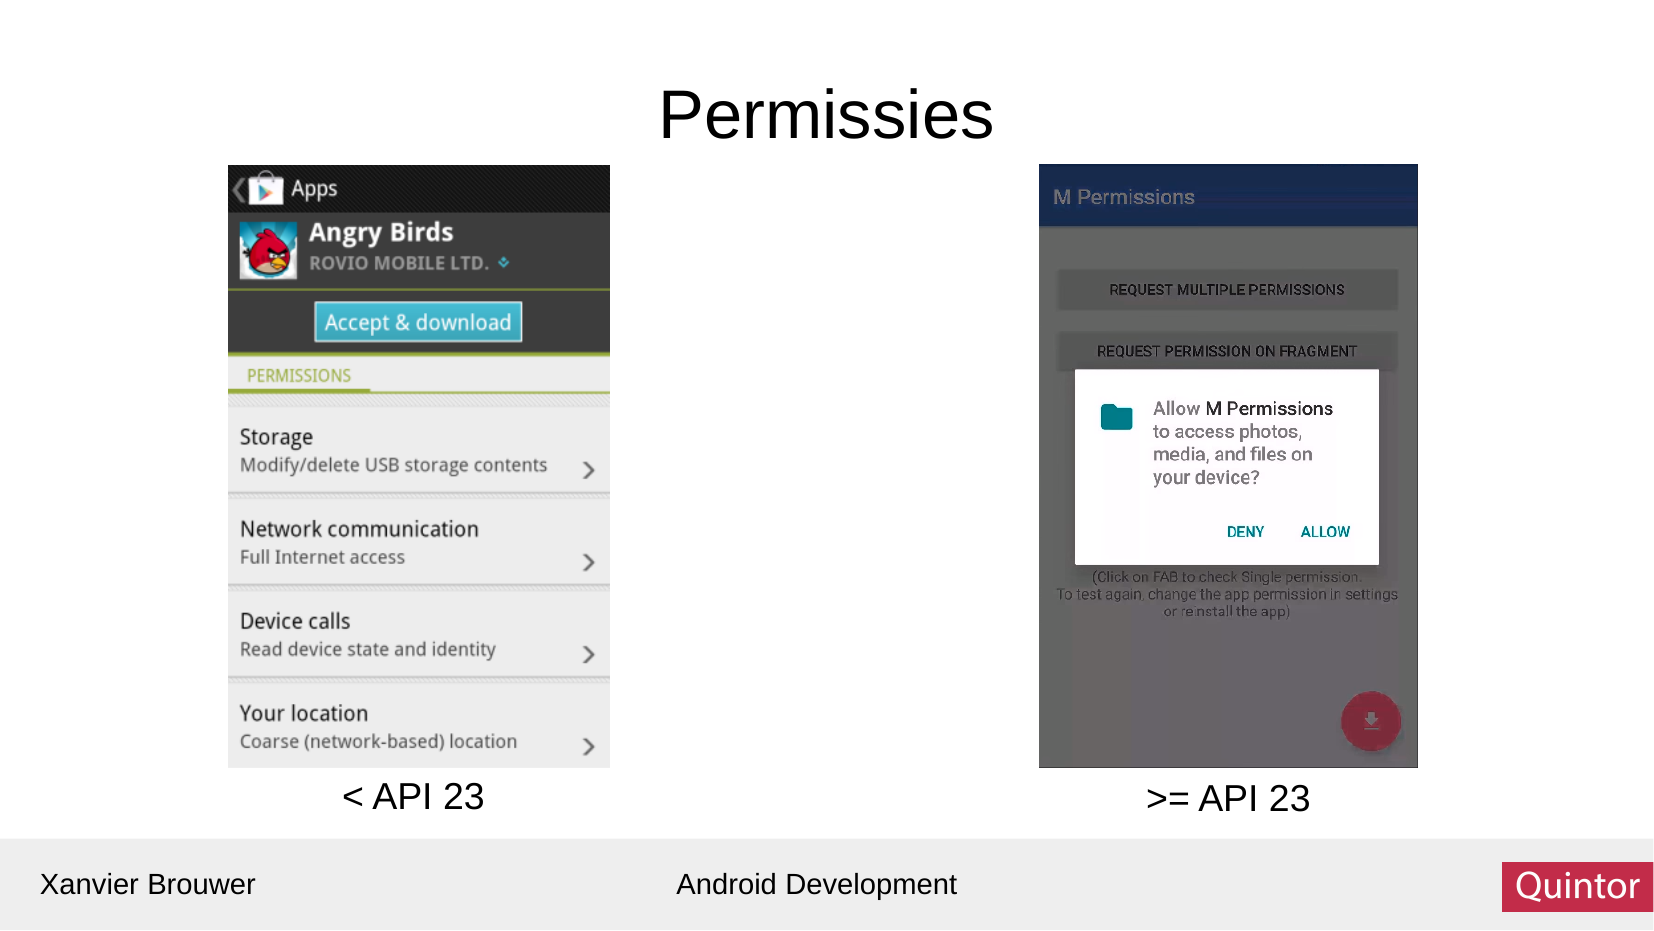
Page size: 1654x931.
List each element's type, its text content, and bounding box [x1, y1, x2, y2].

picture [228, 165, 610, 767]
text_box >= API 23 [1027, 769, 1430, 827]
title Permissies [82, 37, 1571, 193]
text_box < API 23 [212, 767, 615, 825]
picture [1502, 862, 1654, 912]
picture [1039, 164, 1418, 768]
